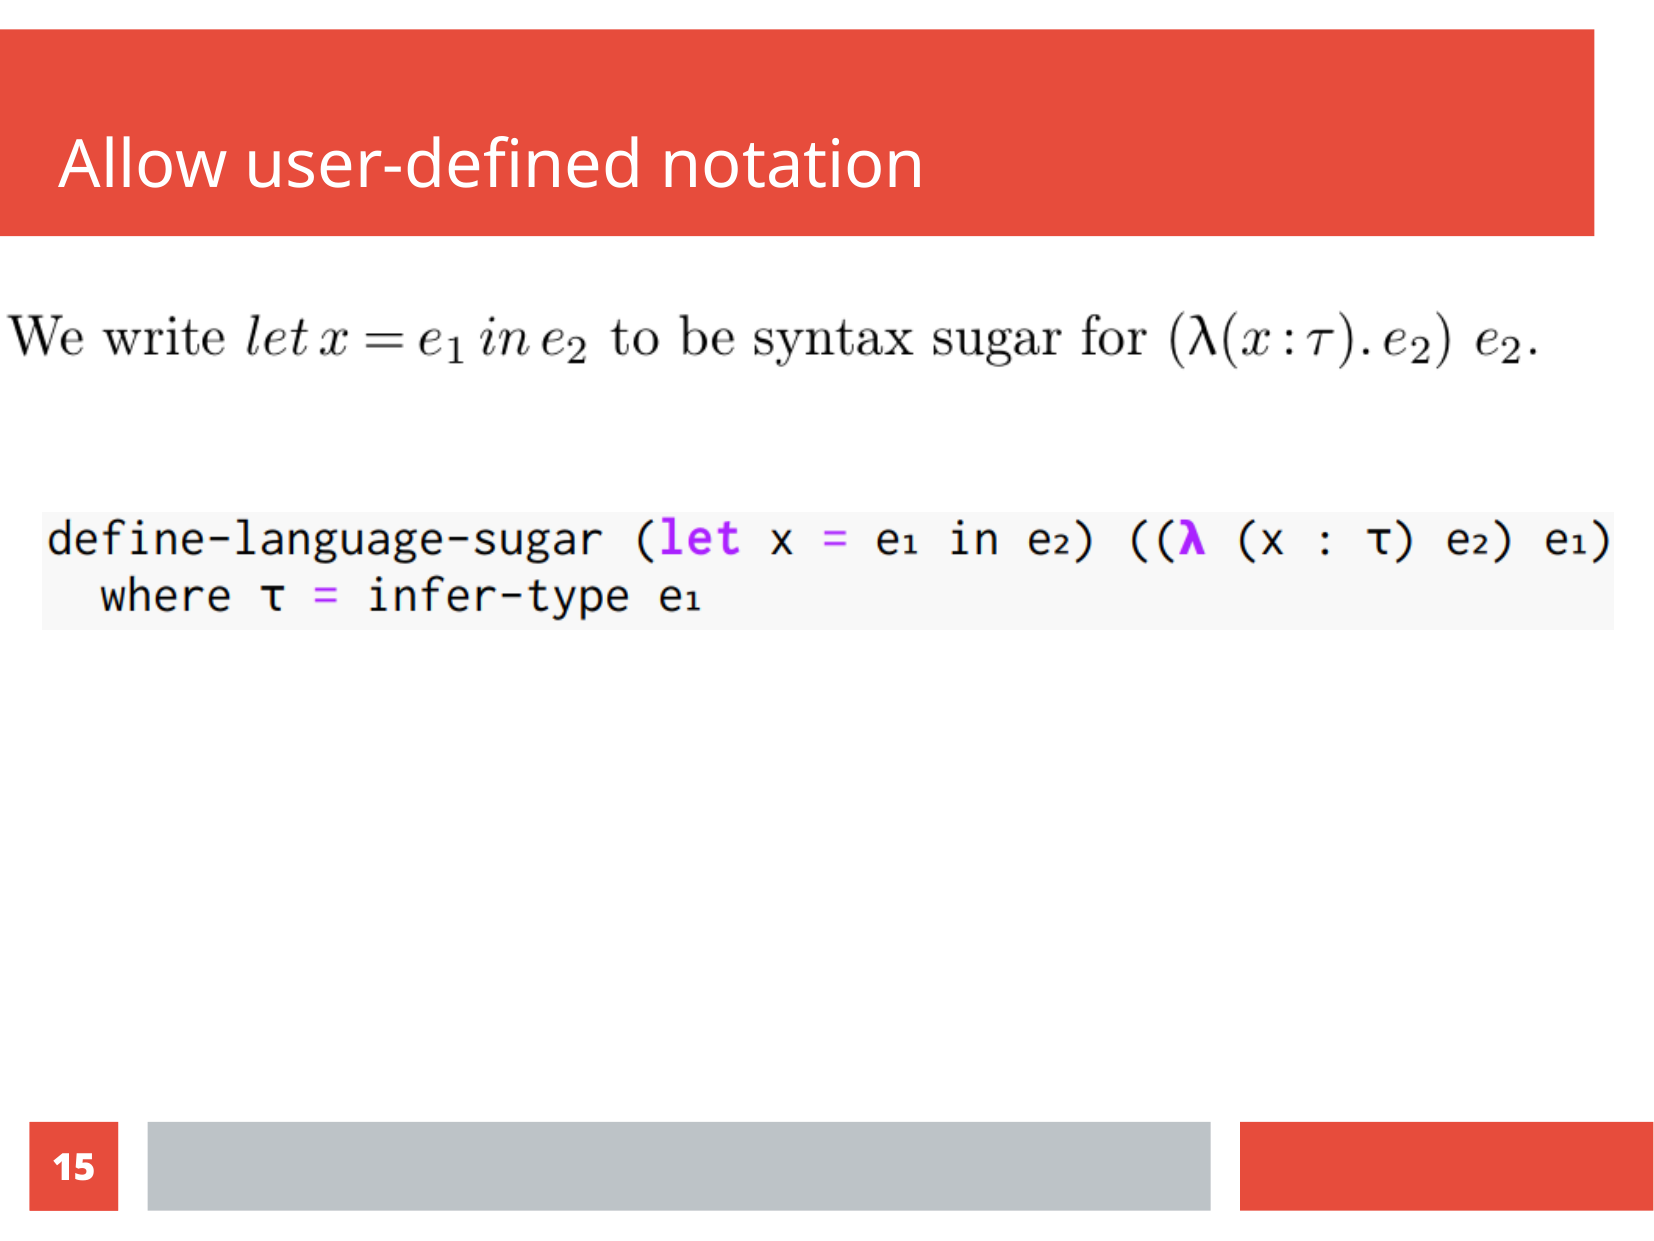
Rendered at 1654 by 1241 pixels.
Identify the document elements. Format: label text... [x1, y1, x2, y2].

picture [0, 299, 1546, 374]
picture [42, 512, 1614, 631]
title Allow user-defined notation [59, 59, 1595, 207]
